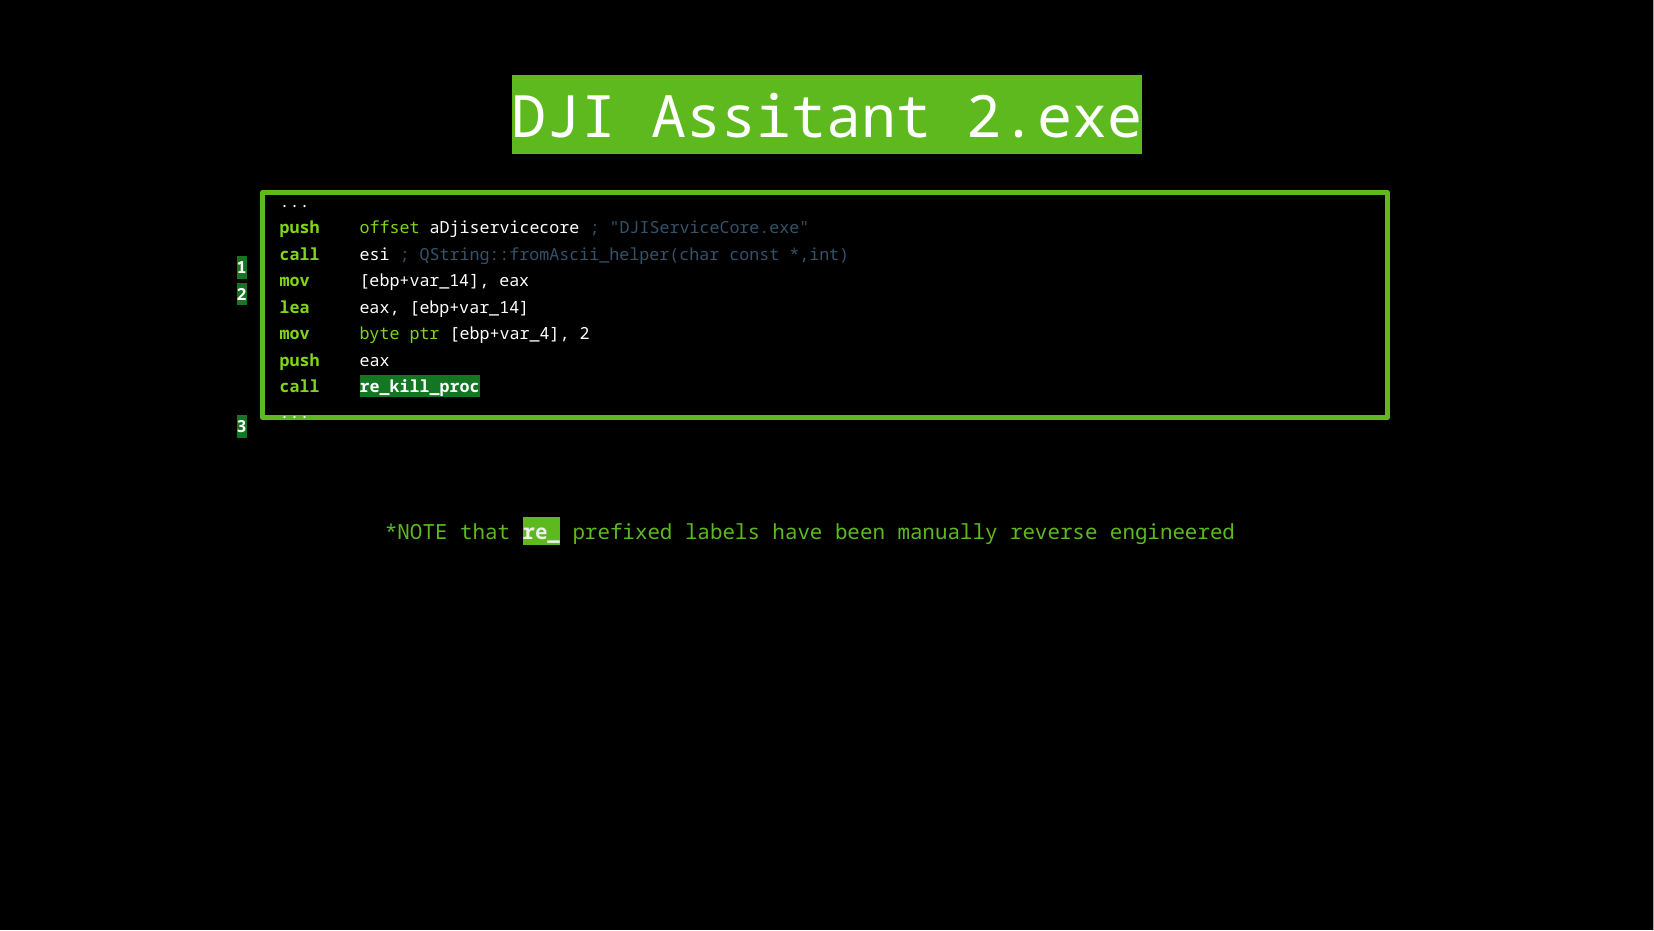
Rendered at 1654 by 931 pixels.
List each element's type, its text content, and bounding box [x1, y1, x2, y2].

text_box *NOTE that re_ prefixed labels have been manually reverse engineered [37, 474, 1613, 638]
text_box 1 2 3 [236, 203, 275, 424]
title DJI Assitant 2.exe [82, 37, 1571, 193]
text_box ... push offset aDjiservicecore ; "DJIServiceCore.exe" call esi ; QString::fromAscii_helper(char const *,int) mov [ebp+var_14], eax lea eax, [ebp+var_14] mov byte ptr [ebp+var_4], 2 push eax call re_kill_proc ... [262, 192, 1388, 418]
